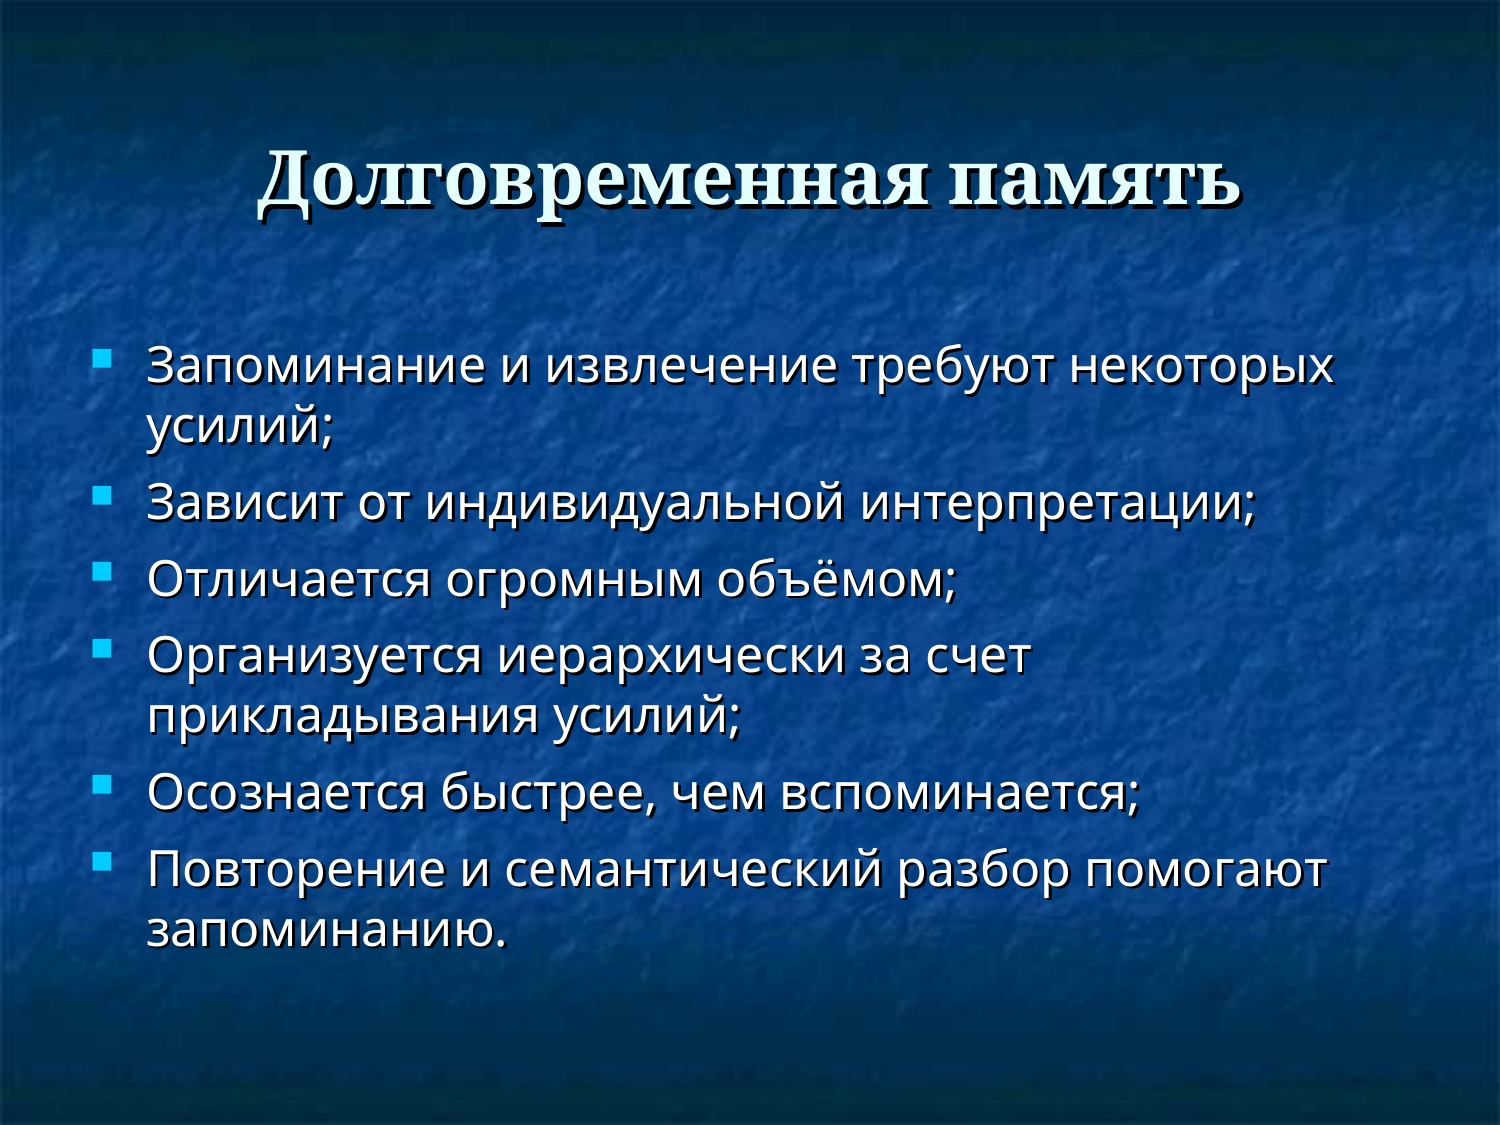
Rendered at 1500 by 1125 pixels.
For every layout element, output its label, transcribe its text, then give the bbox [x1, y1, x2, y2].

list Запоминание и извлечение требуют некоторых усилий; Зависит от индивидуальной интерпретации; Отличается огромным объёмом; Организуется иерархически за счет прикладывания усилий; Осознается быстрее, чем вспоминается; Повторение и семантический разбор помогают запоминанию. [75, 324, 1426, 1000]
picture [0, 0, 1500, 1125]
title Долговременная память [75, 57, 1426, 293]
